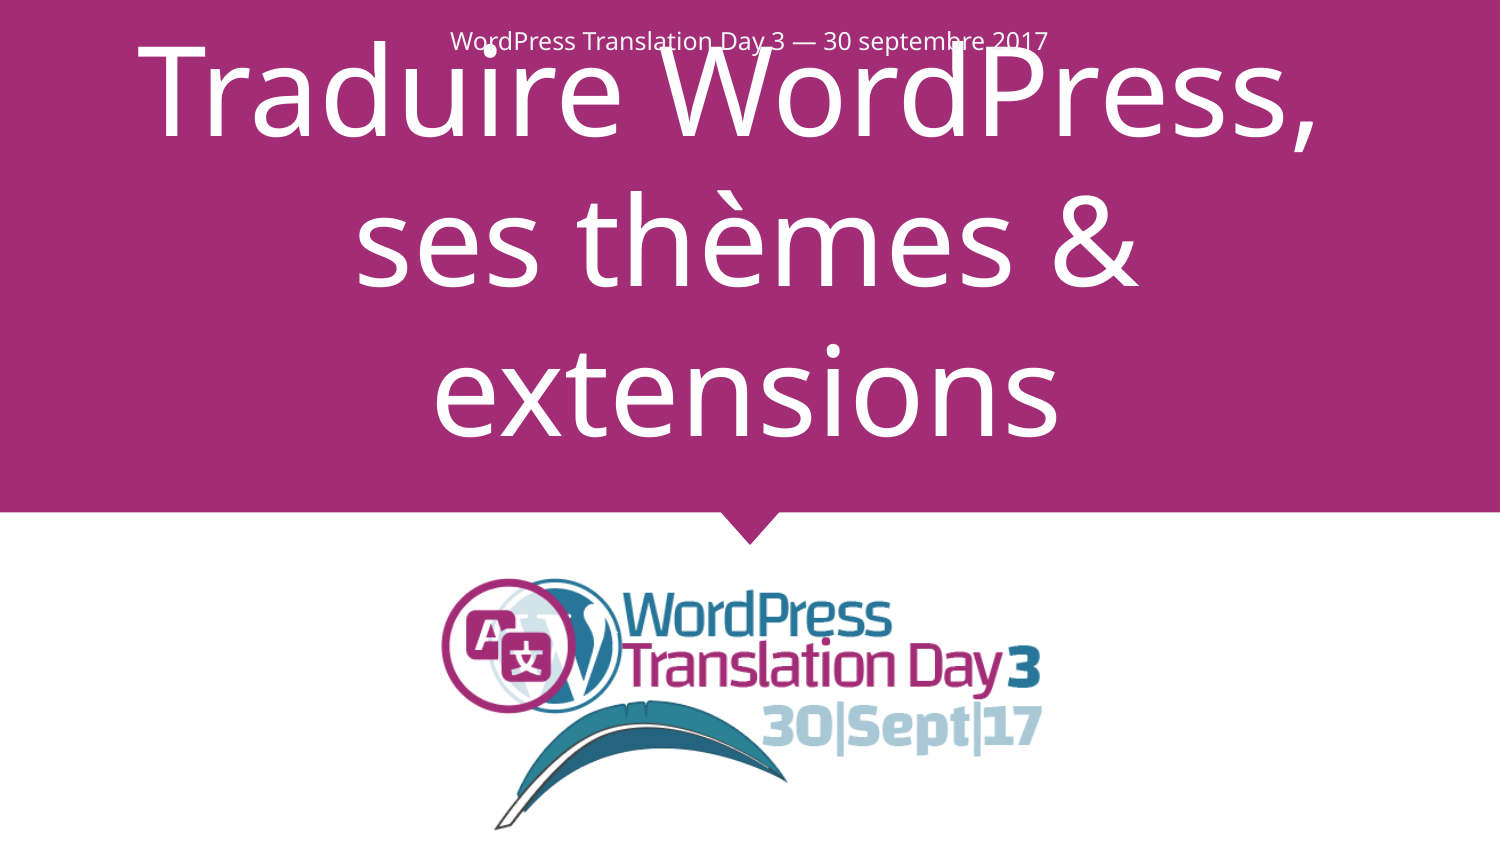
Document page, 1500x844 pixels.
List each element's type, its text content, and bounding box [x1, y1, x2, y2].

picture [399, 571, 1089, 832]
text_box WordPress Translation Day 3 — 30 septembre 2017 [13, 10, 1487, 109]
title Traduire WordPress, ses thèmes & extensions [67, 130, 1427, 477]
